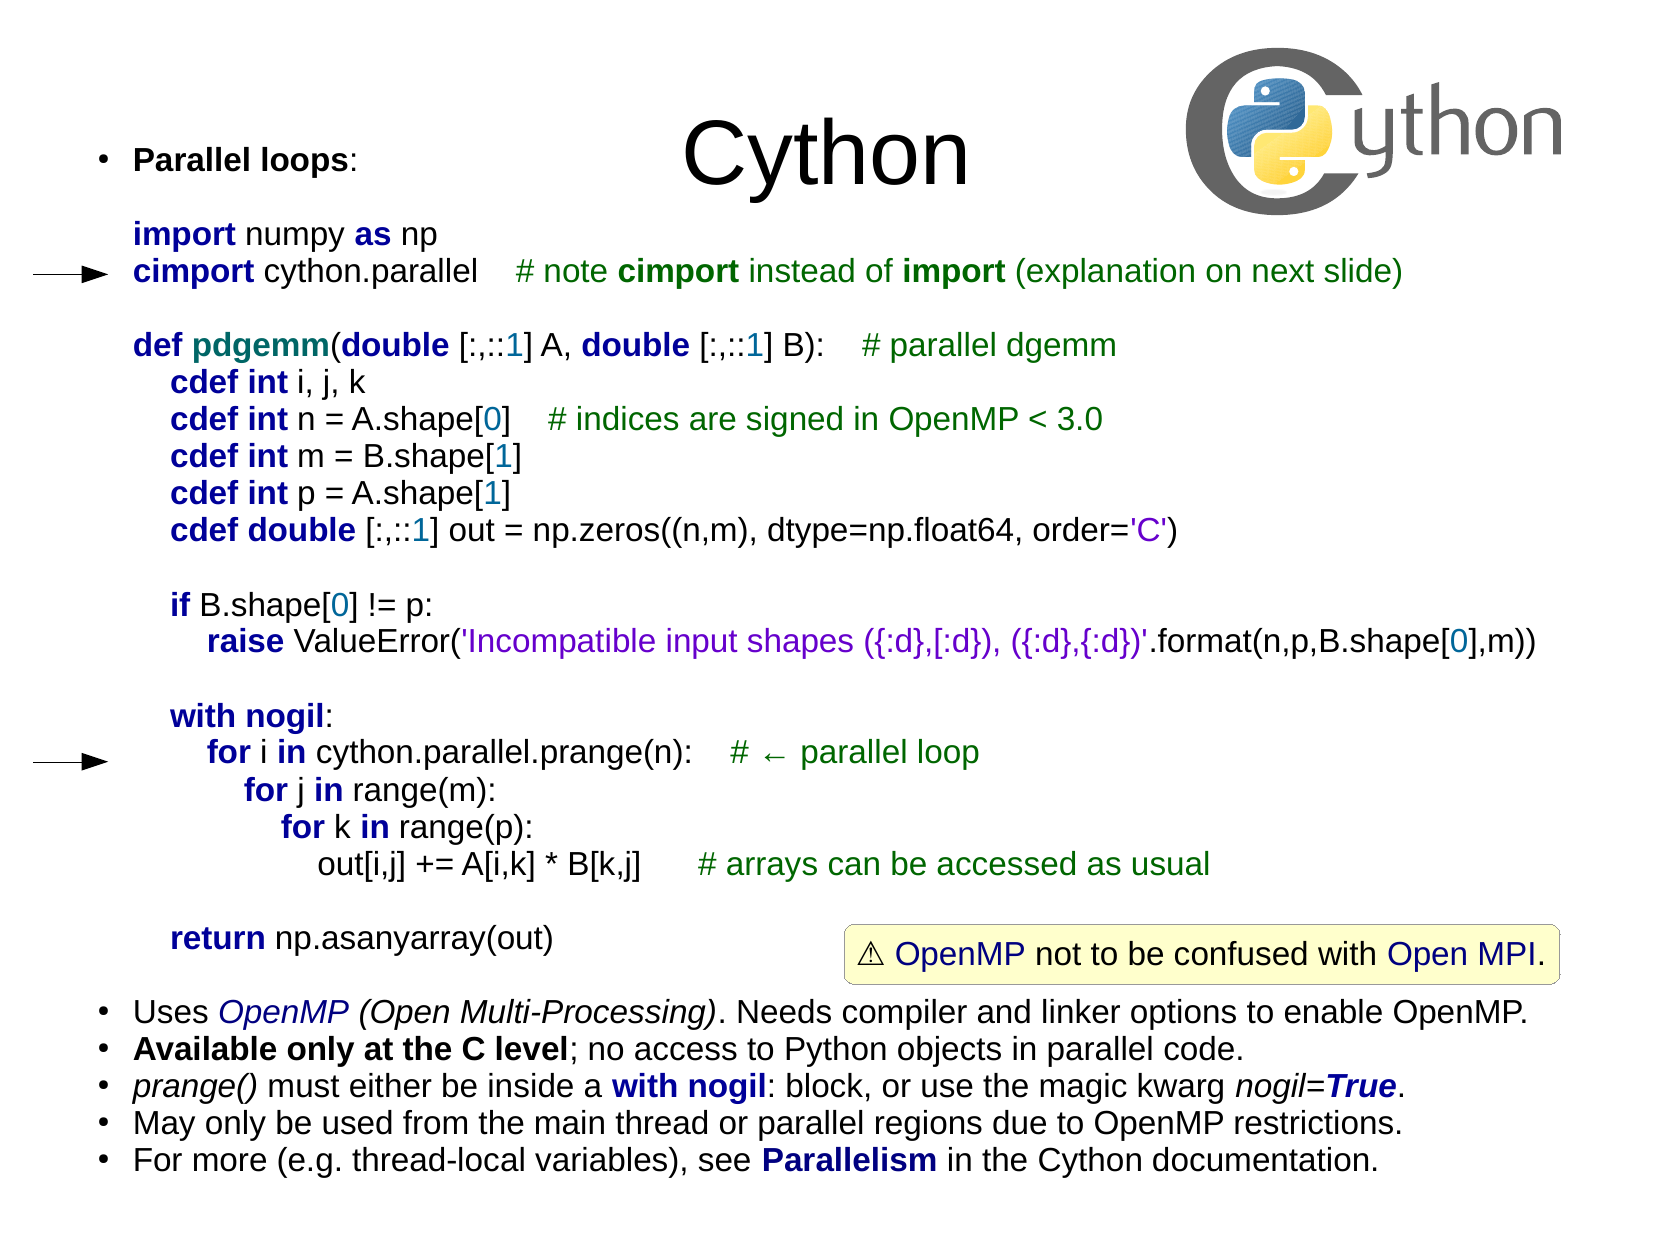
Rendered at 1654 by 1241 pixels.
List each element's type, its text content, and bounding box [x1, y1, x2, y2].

title Cython [1561, 49, 1571, 257]
title Cython [82, 49, 1185, 134]
text_box Parallel loops: import numpy as np cimport cython.parallel # note cimport instead of import (explanation on next slide) def pdgemm(double [:,::1] A, double [:,::1] B): # parallel dgemm cdef int i, j, k cdef int n = A.shape[0] # indices are signed in OpenMP < 3.0 cdef int m = B.shape[1] cdef int p = A.shape[1] cdef double [:,::1] out = np.zeros((n,m), dtype=np.float64, order='C') if B.shape[0] != p: raise ValueError('Incompatible input shapes ({:d},[:d}), ({:d},{:d})'.format(n,p,B.shape[0],m)) with nogil: for i in cython.parallel.prange(n): # ← parallel loop for j in range(m): for k in range(p): out[i,j] += A[i,k] * B[k,j] # arrays can be accessed as usual return np.asanyarray(out) Uses OpenMP (Open Multi-Processing). Needs compiler and linker options to enable OpenMP. Available only at the C level; no access to Python objects in parallel code. prange() must either be inside a with nogil: block, or use the magic kwarg nogil=True. May only be used from the main thread or parallel regions due to OpenMP restrictions. For more (e.g. thread-local variables), see Parallelism in the Cython documentation. [82, 134, 1561, 1200]
picture [1185, 47, 1561, 216]
text_box ⚠ OpenMP not to be confused with Open MPI. [841, 928, 1561, 981]
